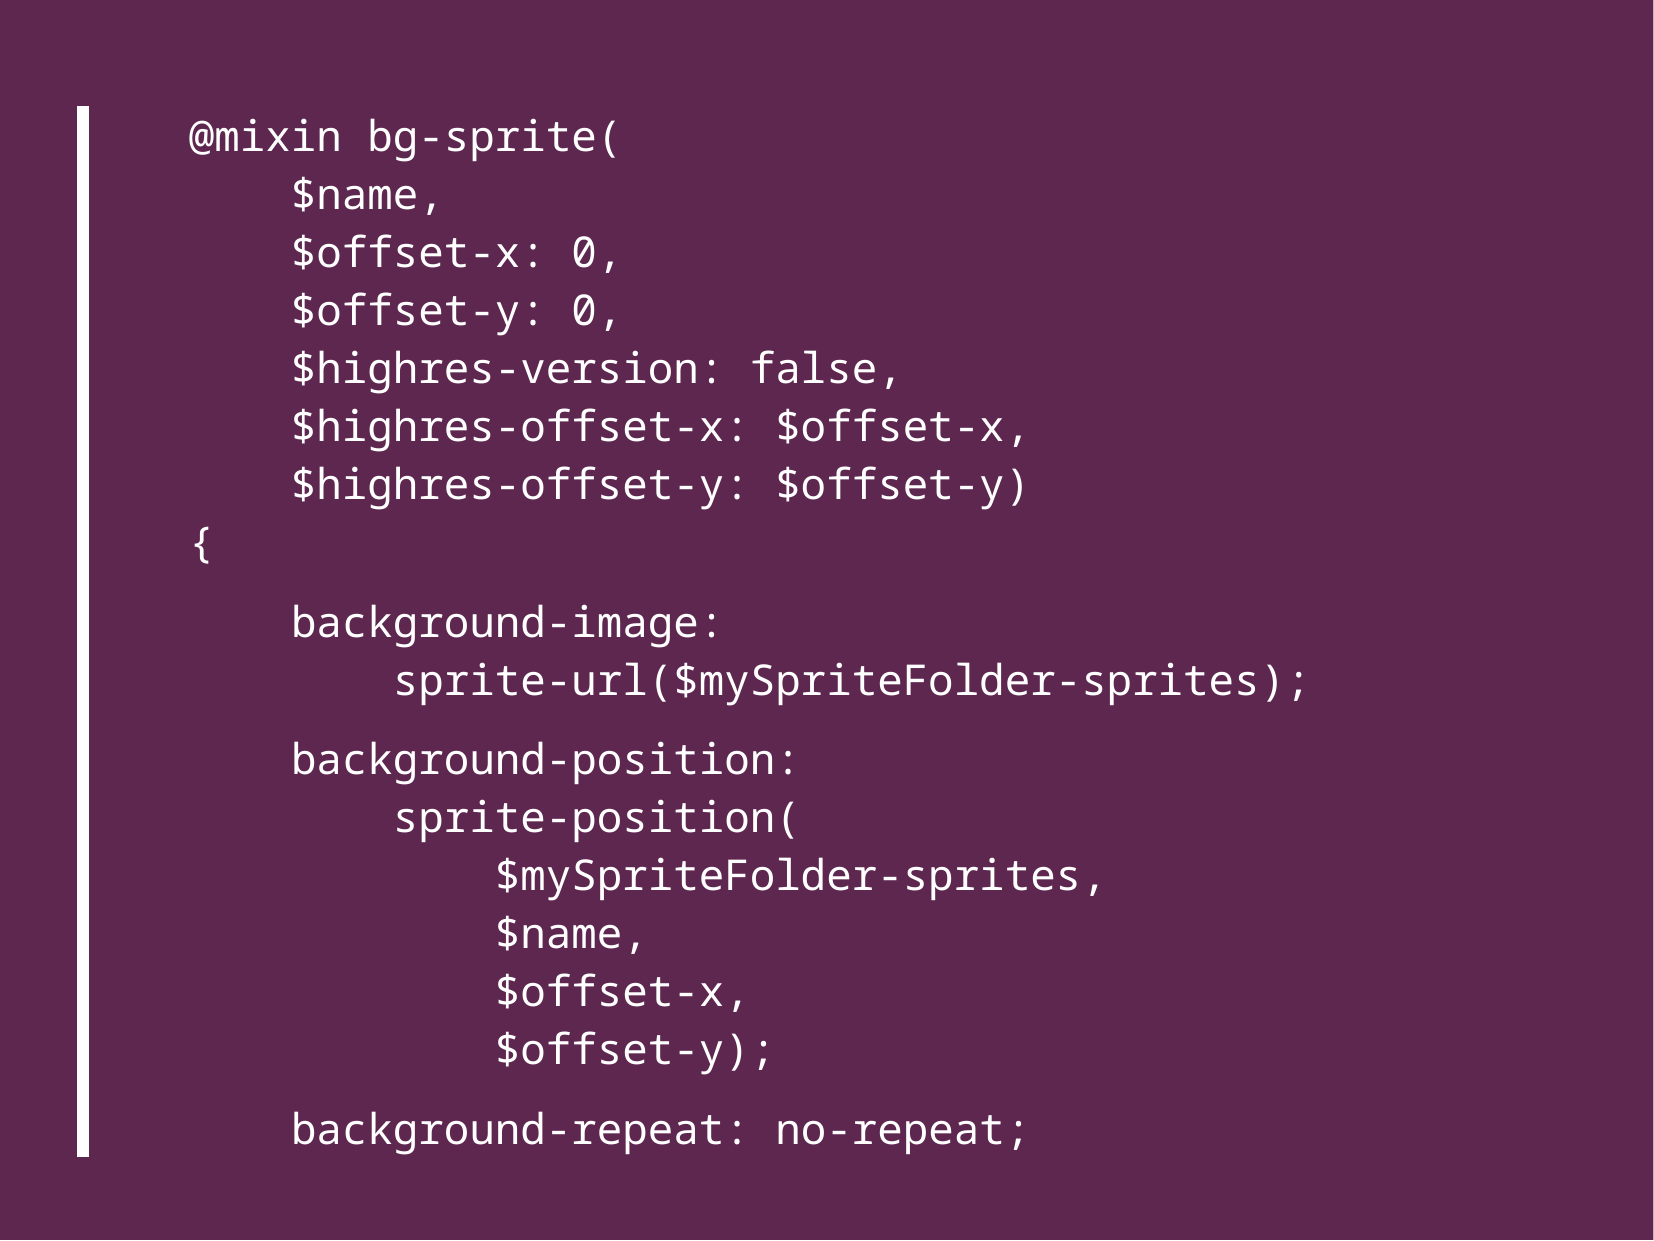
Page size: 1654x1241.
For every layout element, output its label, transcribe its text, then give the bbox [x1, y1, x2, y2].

list @mixin bg-sprite( $name, $offset-x: 0, $offset-y: 0, $highres-version: false, $highres-offset-x: $offset-x, $highres-offset-y: $offset-y) { background-image: sprite-url($mySpriteFolder-sprites); background-position: sprite-position( $mySpriteFolder-sprites, $name, $offset-x, $offset-y); background-repeat: no-repeat; [188, 106, 1571, 1158]
